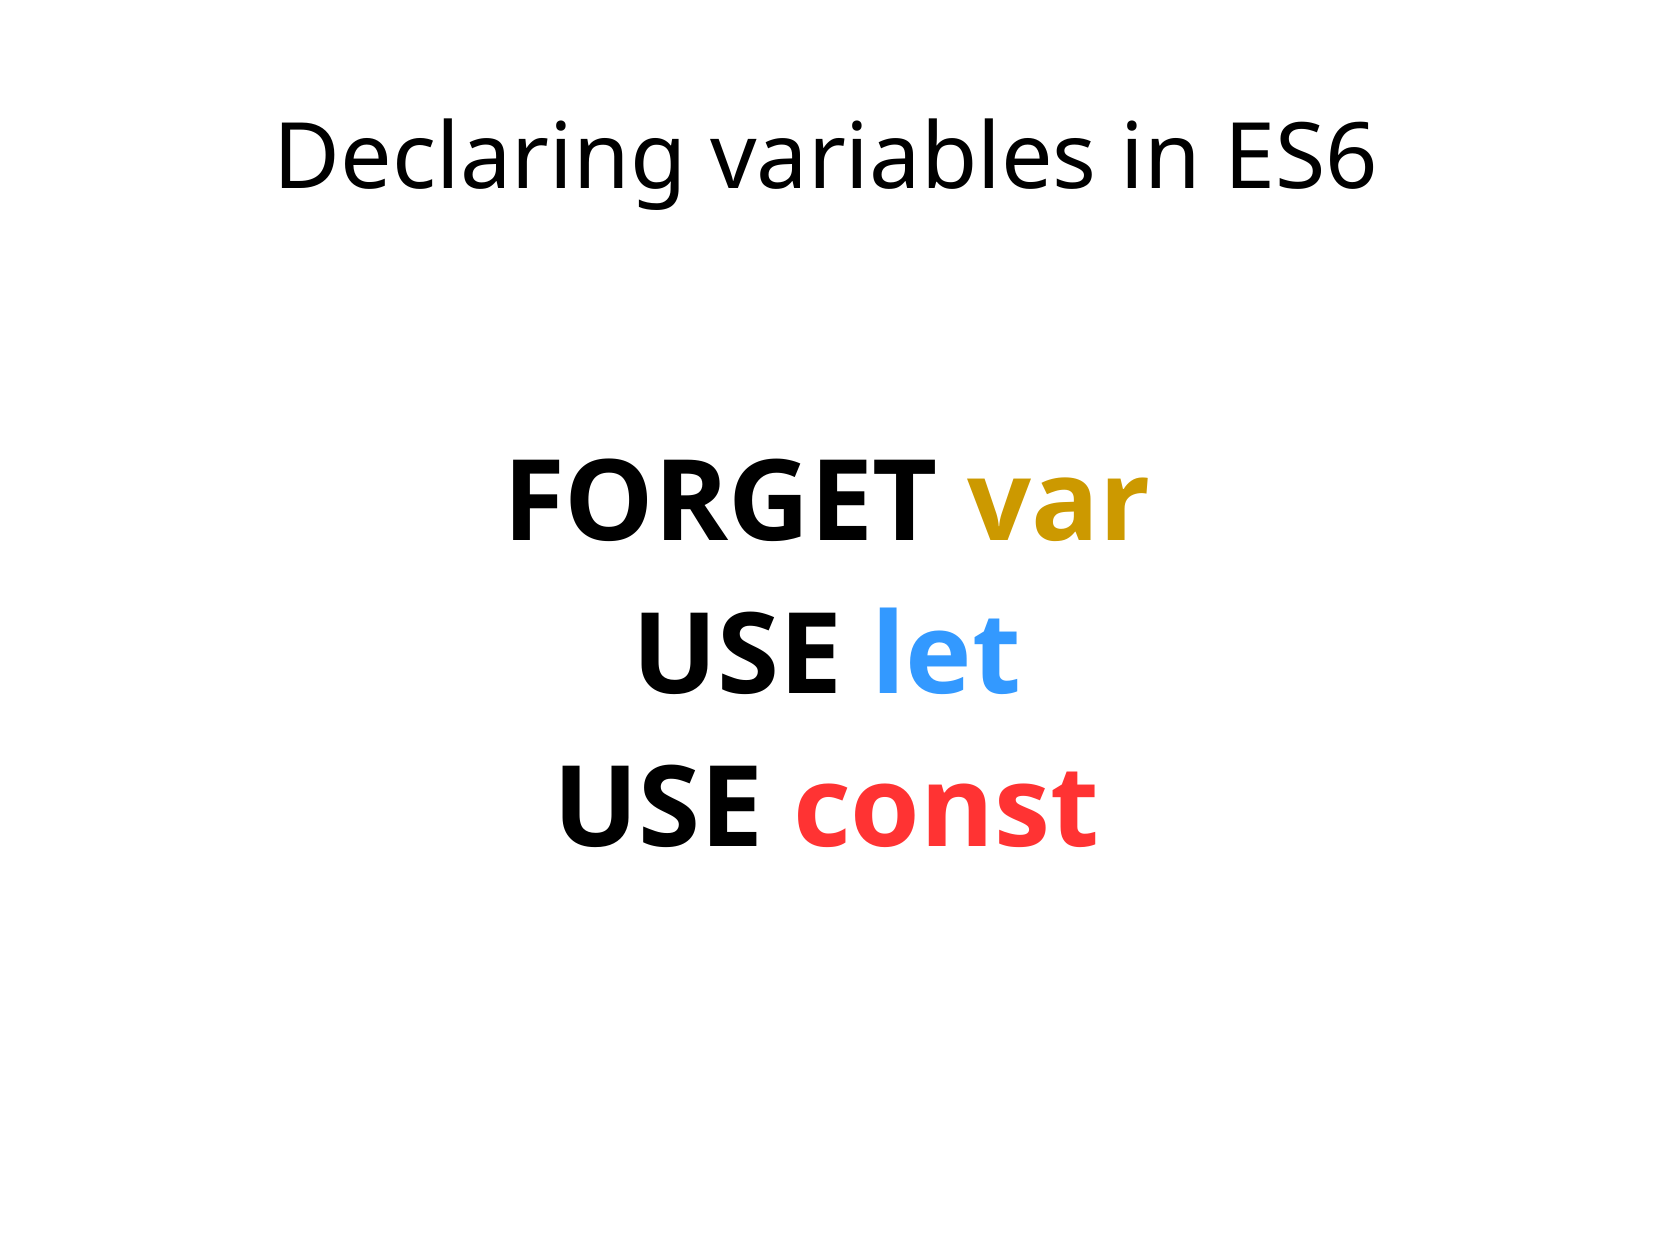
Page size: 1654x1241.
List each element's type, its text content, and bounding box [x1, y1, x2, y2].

subtitle FORGET var USE let USE const [82, 290, 1571, 1010]
title Declaring variables in ES6 [82, 49, 1571, 257]
